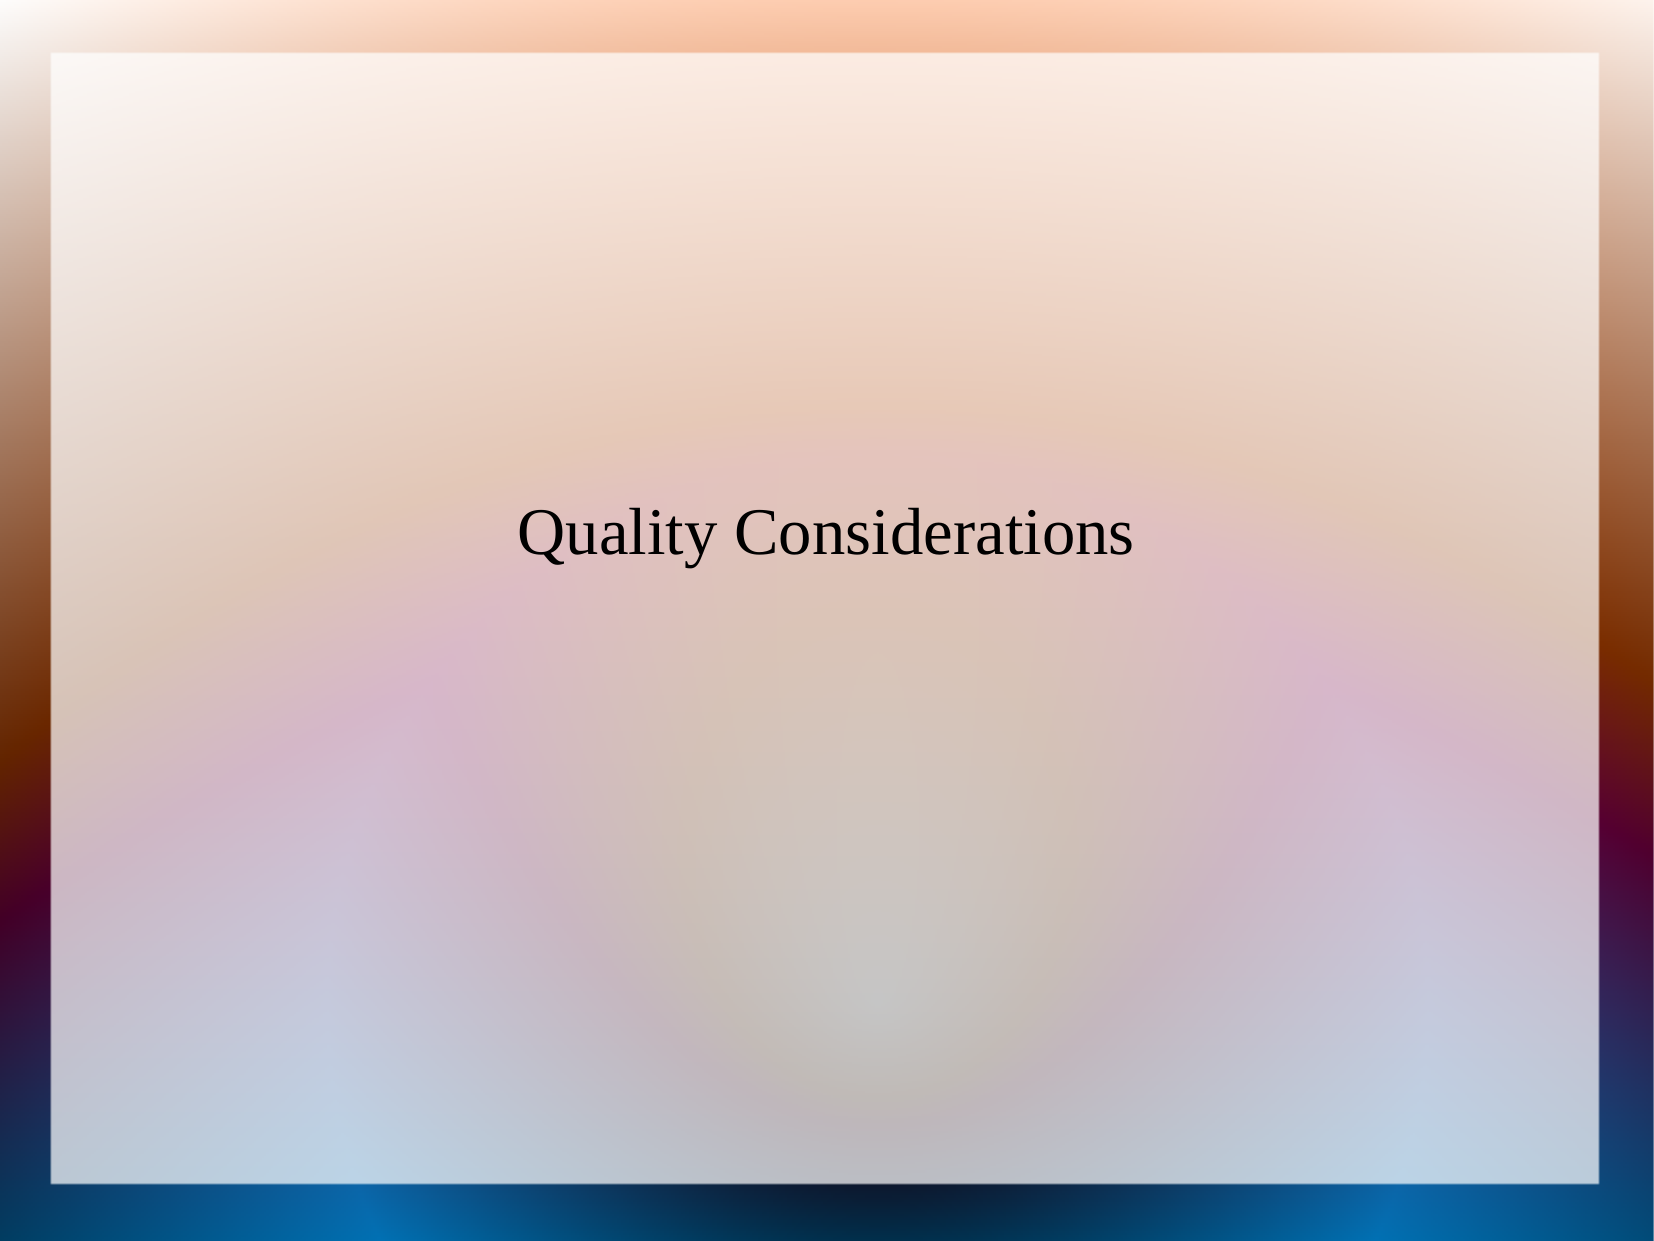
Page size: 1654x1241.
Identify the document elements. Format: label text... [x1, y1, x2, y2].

subtitle Quality Considerations [82, 55, 1571, 1010]
picture [0, 0, 1654, 1241]
